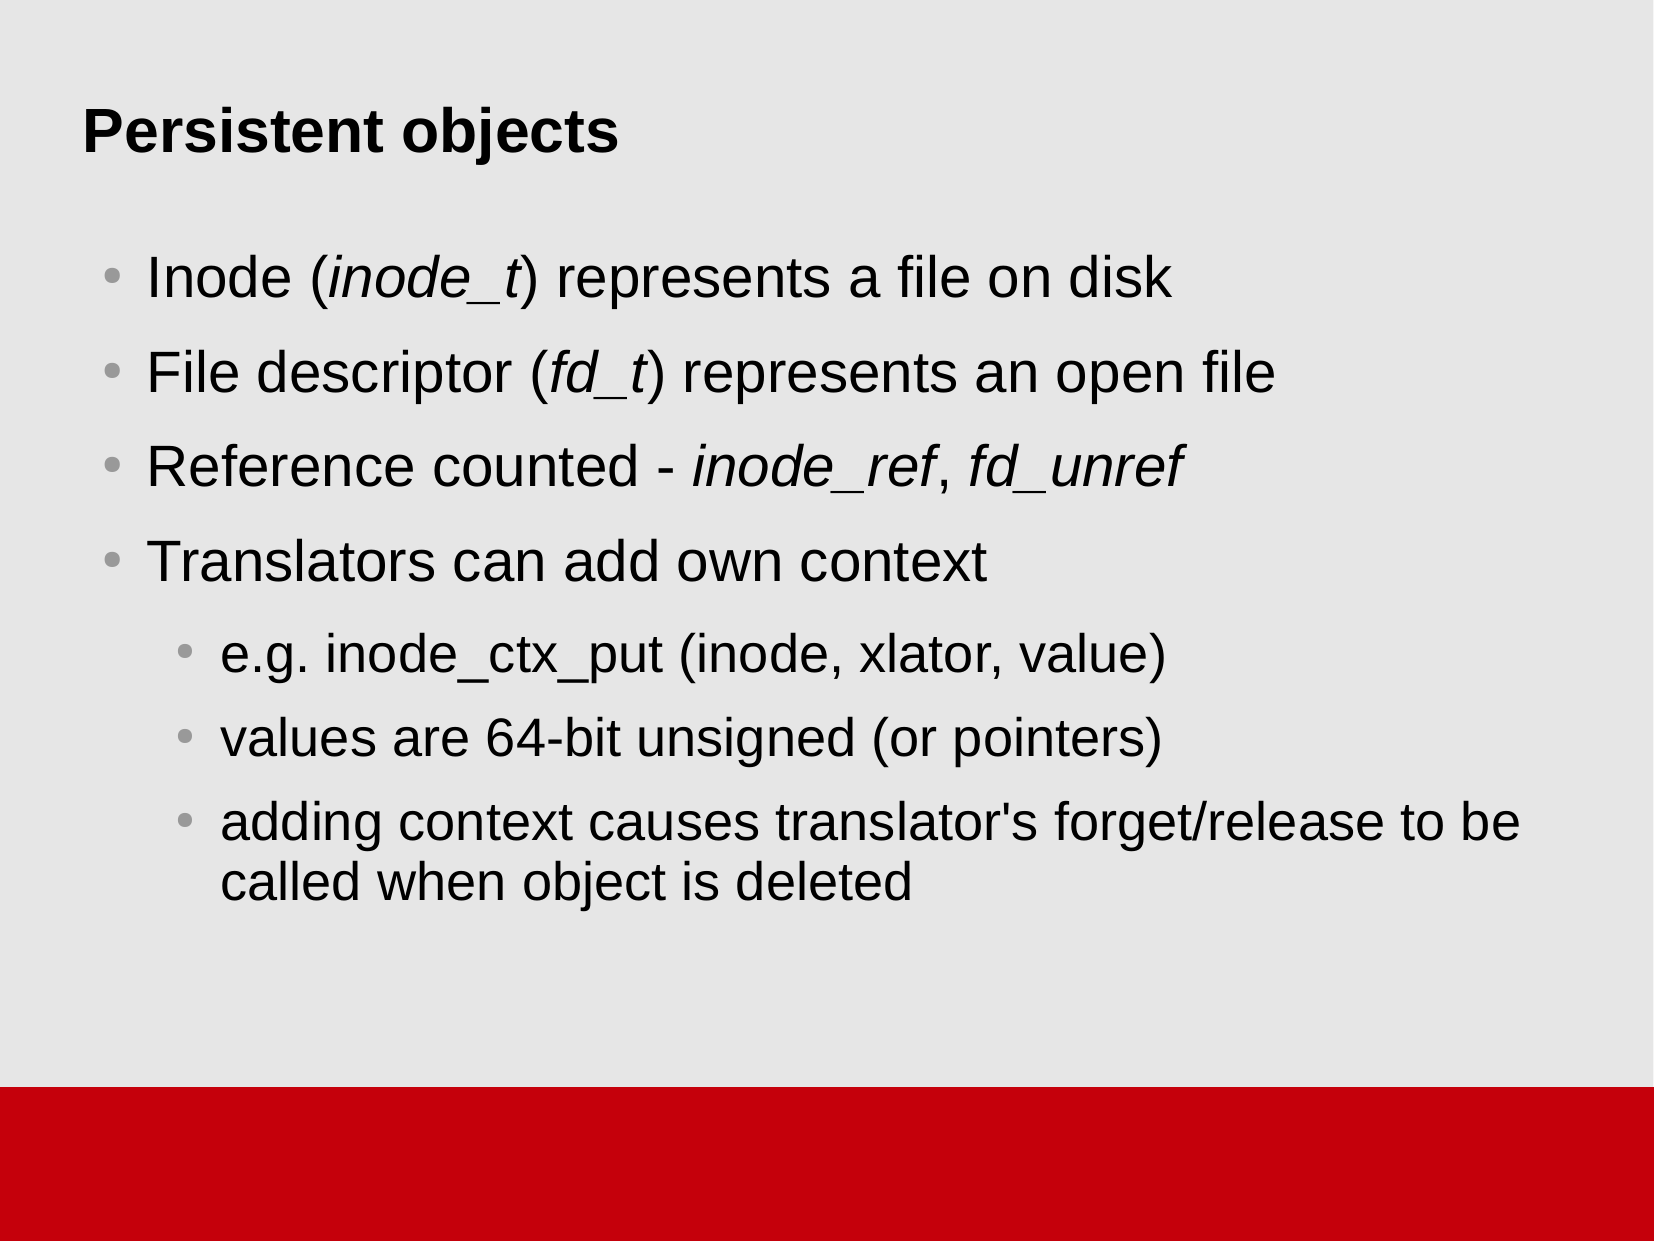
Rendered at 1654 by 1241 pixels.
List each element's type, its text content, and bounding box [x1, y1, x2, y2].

list Inode (inode_t) represents a file on disk File descriptor (fd_t) represents an open file Reference counted - inode_ref, fd_unref Translators can add own context e.g. inode_ctx_put (inode, xlator, value) values are 64-bit unsigned (or pointers) adding context causes translator's forget/release to be called when object is deleted [86, 244, 1576, 1039]
title Persistent objects [82, 37, 1571, 226]
